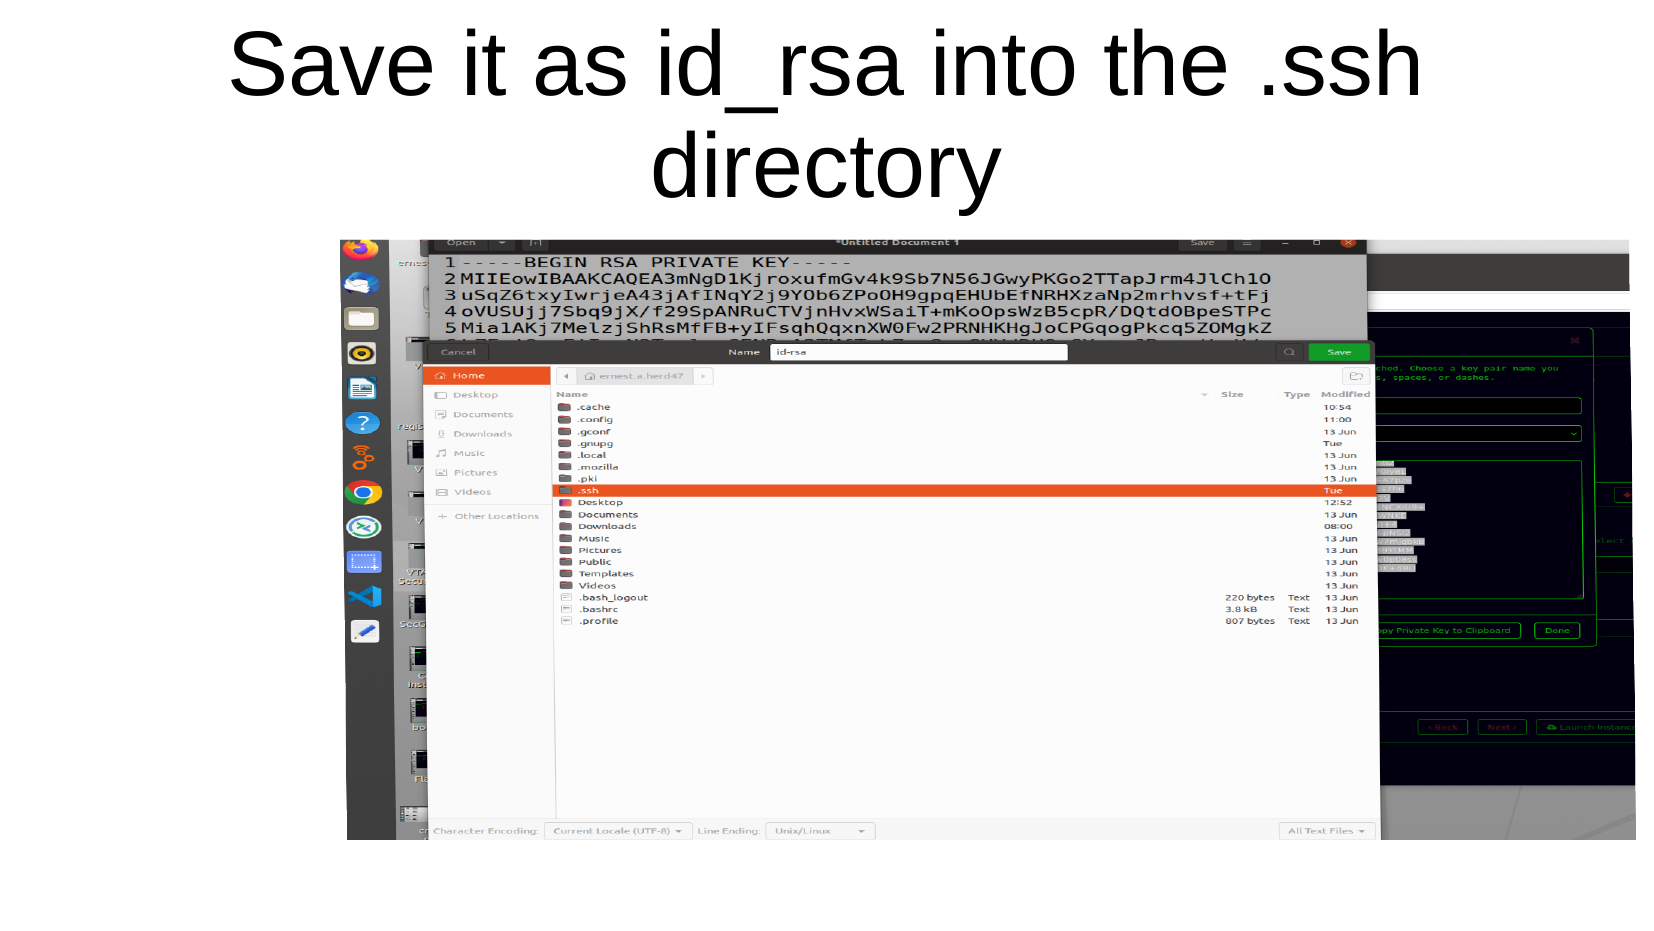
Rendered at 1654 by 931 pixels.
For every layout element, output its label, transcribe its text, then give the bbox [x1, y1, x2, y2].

title Save it as id_rsa into the .ssh directory [82, 12, 1571, 218]
picture [339, 240, 1636, 840]
